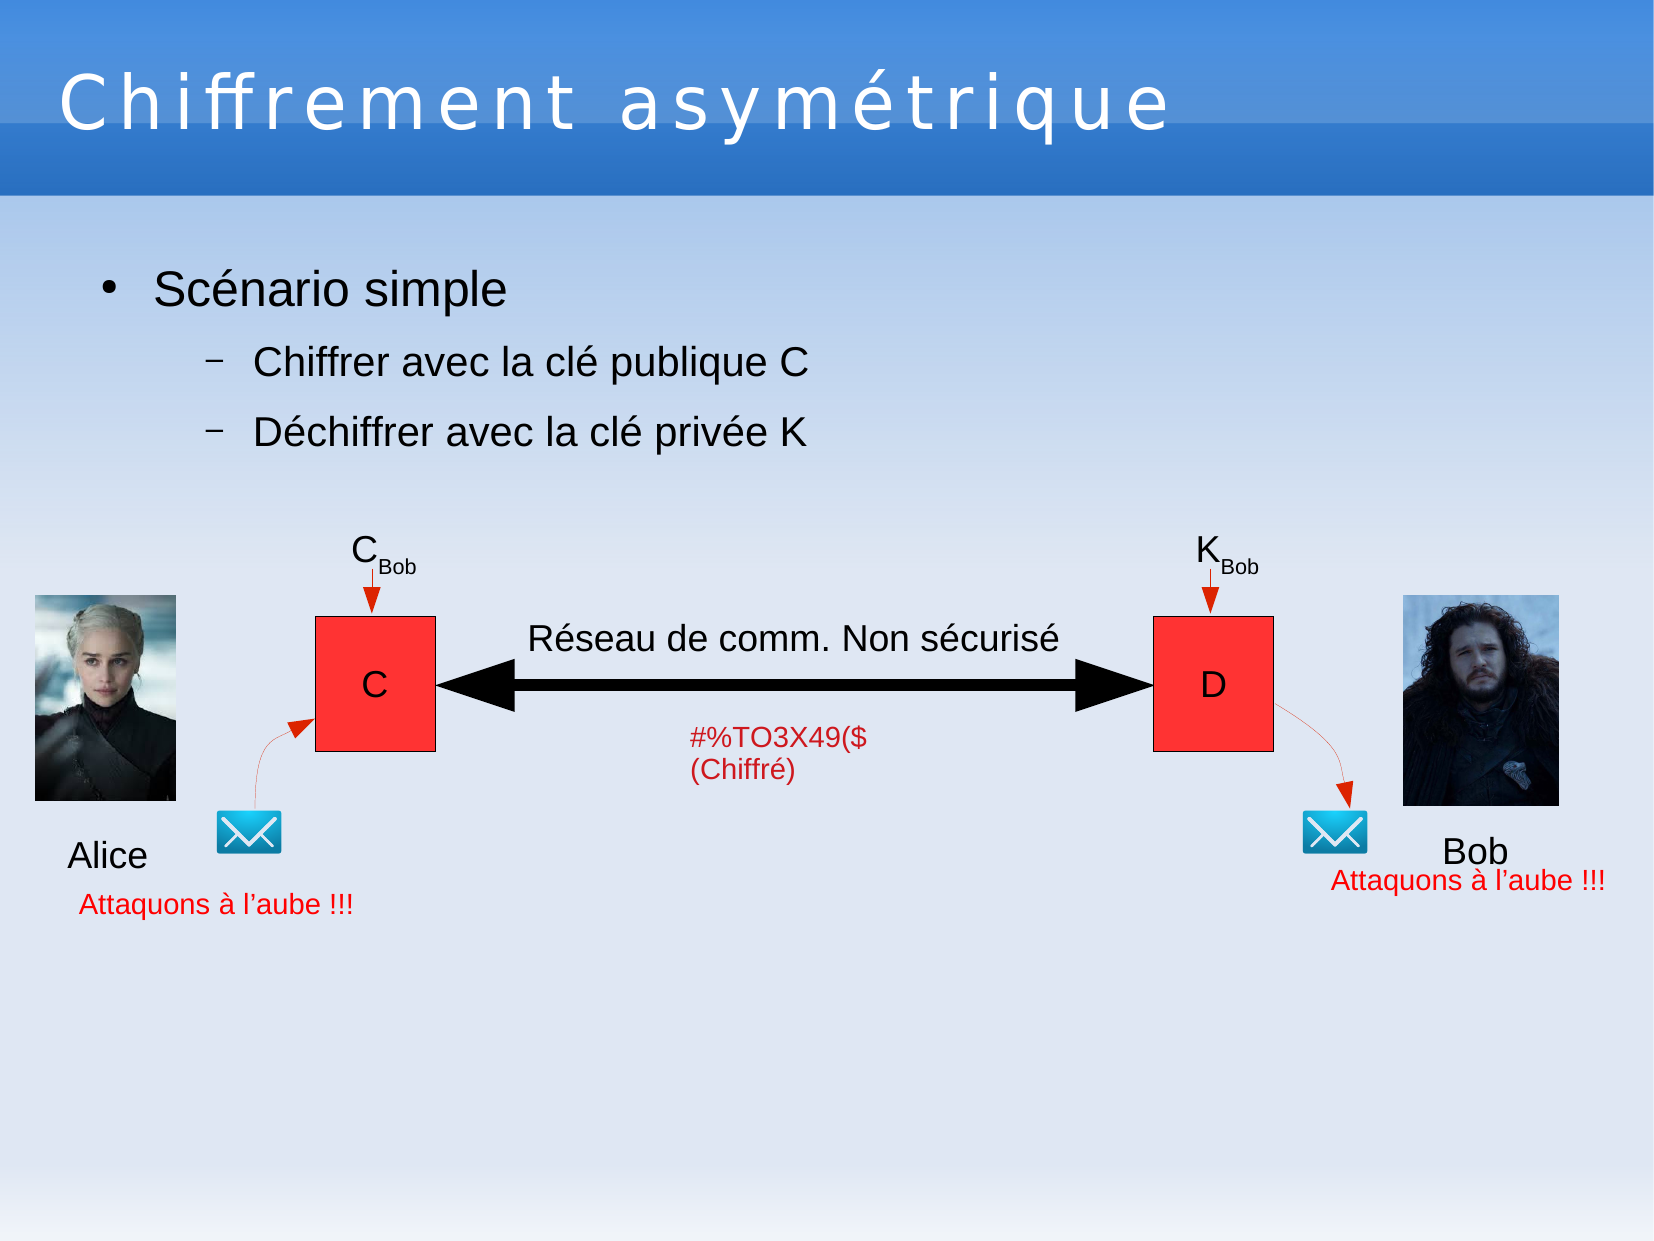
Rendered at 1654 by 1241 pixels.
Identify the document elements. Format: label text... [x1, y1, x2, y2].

text_box Attaquons à l’aube !!! [1315, 856, 1622, 905]
text_box KBob [1180, 535, 1275, 587]
text_box D [1153, 616, 1274, 752]
list Scénario simple Chiffrer avec la clé publique C Déchiffrer avec la clé privée K [82, 260, 1516, 535]
text_box Alice [52, 826, 164, 884]
text_box CBob [336, 535, 432, 587]
text_box C [315, 616, 436, 752]
text_box #%TO3X49($ (Chiffré) [675, 713, 883, 794]
text_box Réseau de comm. Non sécurisé [512, 610, 1075, 668]
text_box Attaquons à l’aube !!! [63, 880, 370, 928]
picture [0, 0, 1654, 1241]
title Chiffrement asymétrique [59, 29, 1270, 178]
text_box Bob [1427, 823, 1524, 856]
